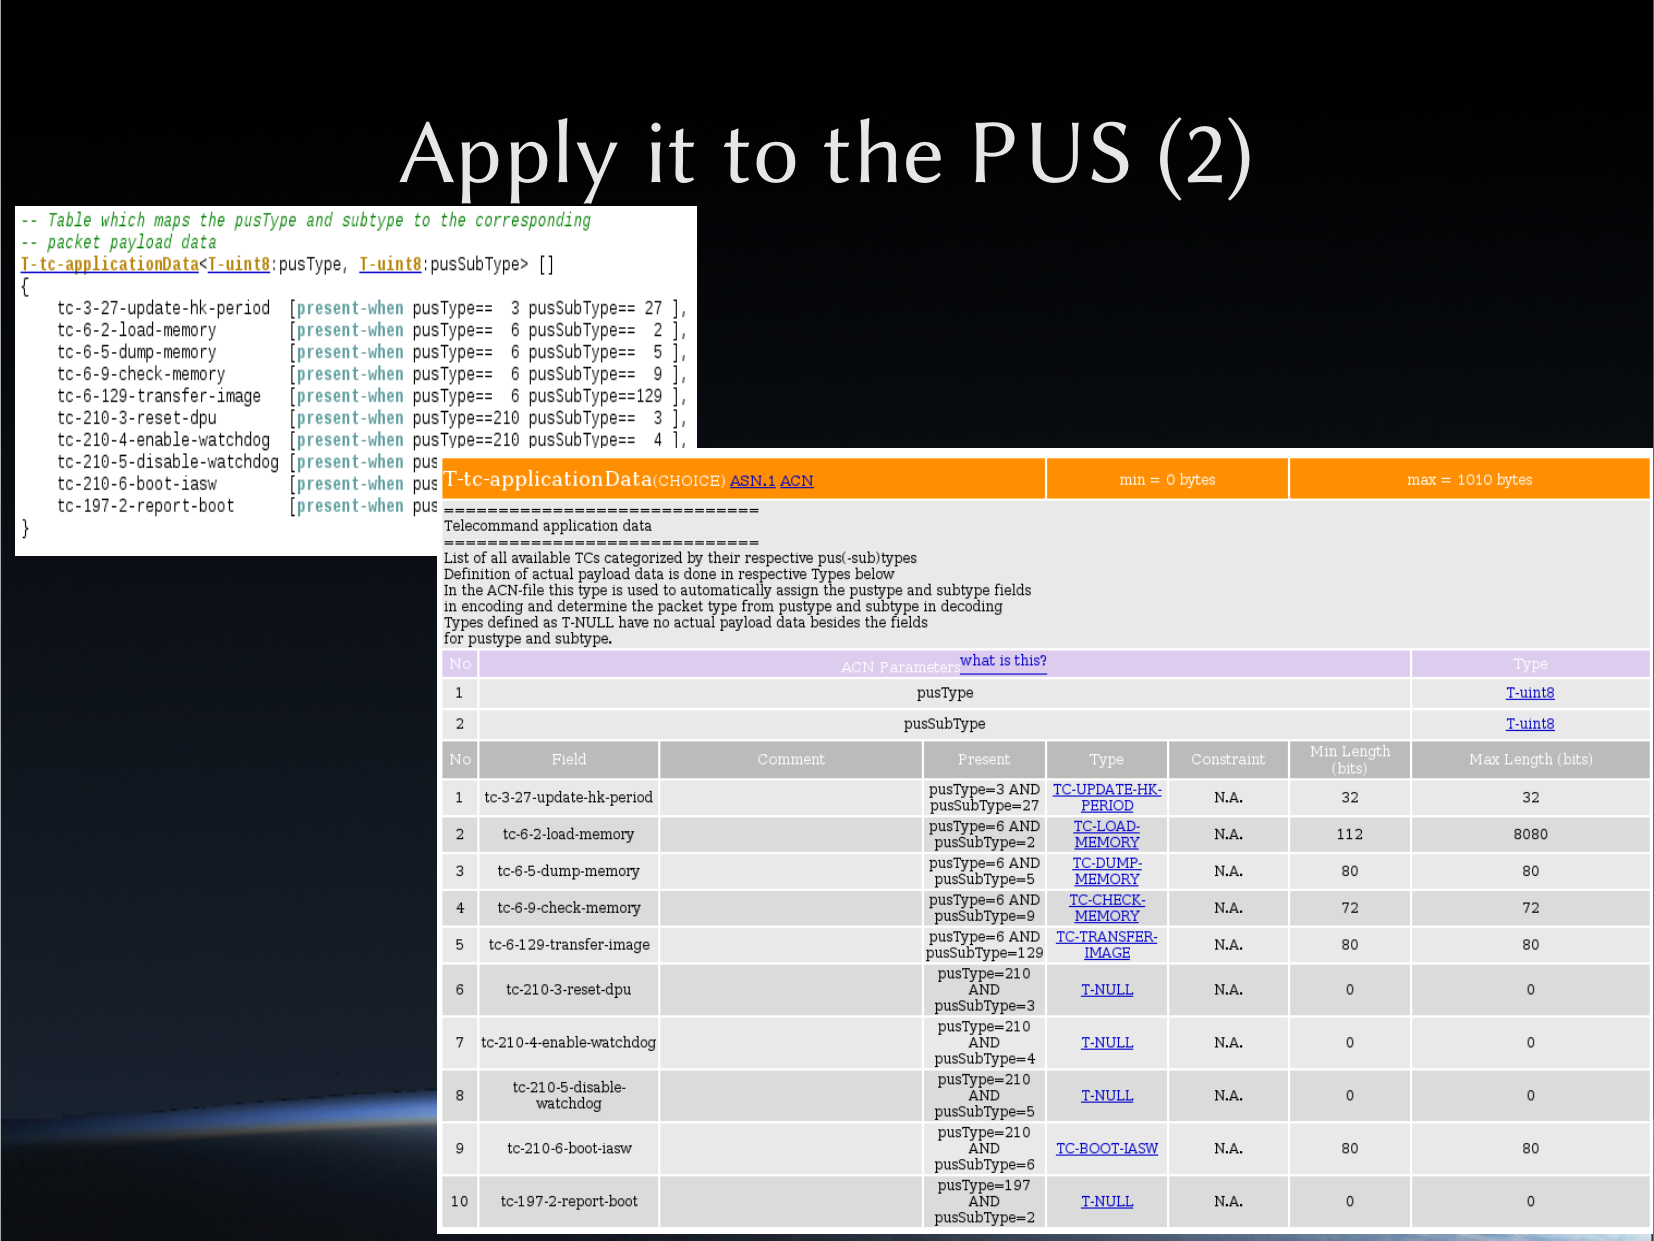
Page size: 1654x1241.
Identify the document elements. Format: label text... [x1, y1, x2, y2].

title Apply it to the PUS (2) [82, 49, 1571, 257]
picture [0, 0, 1654, 1241]
